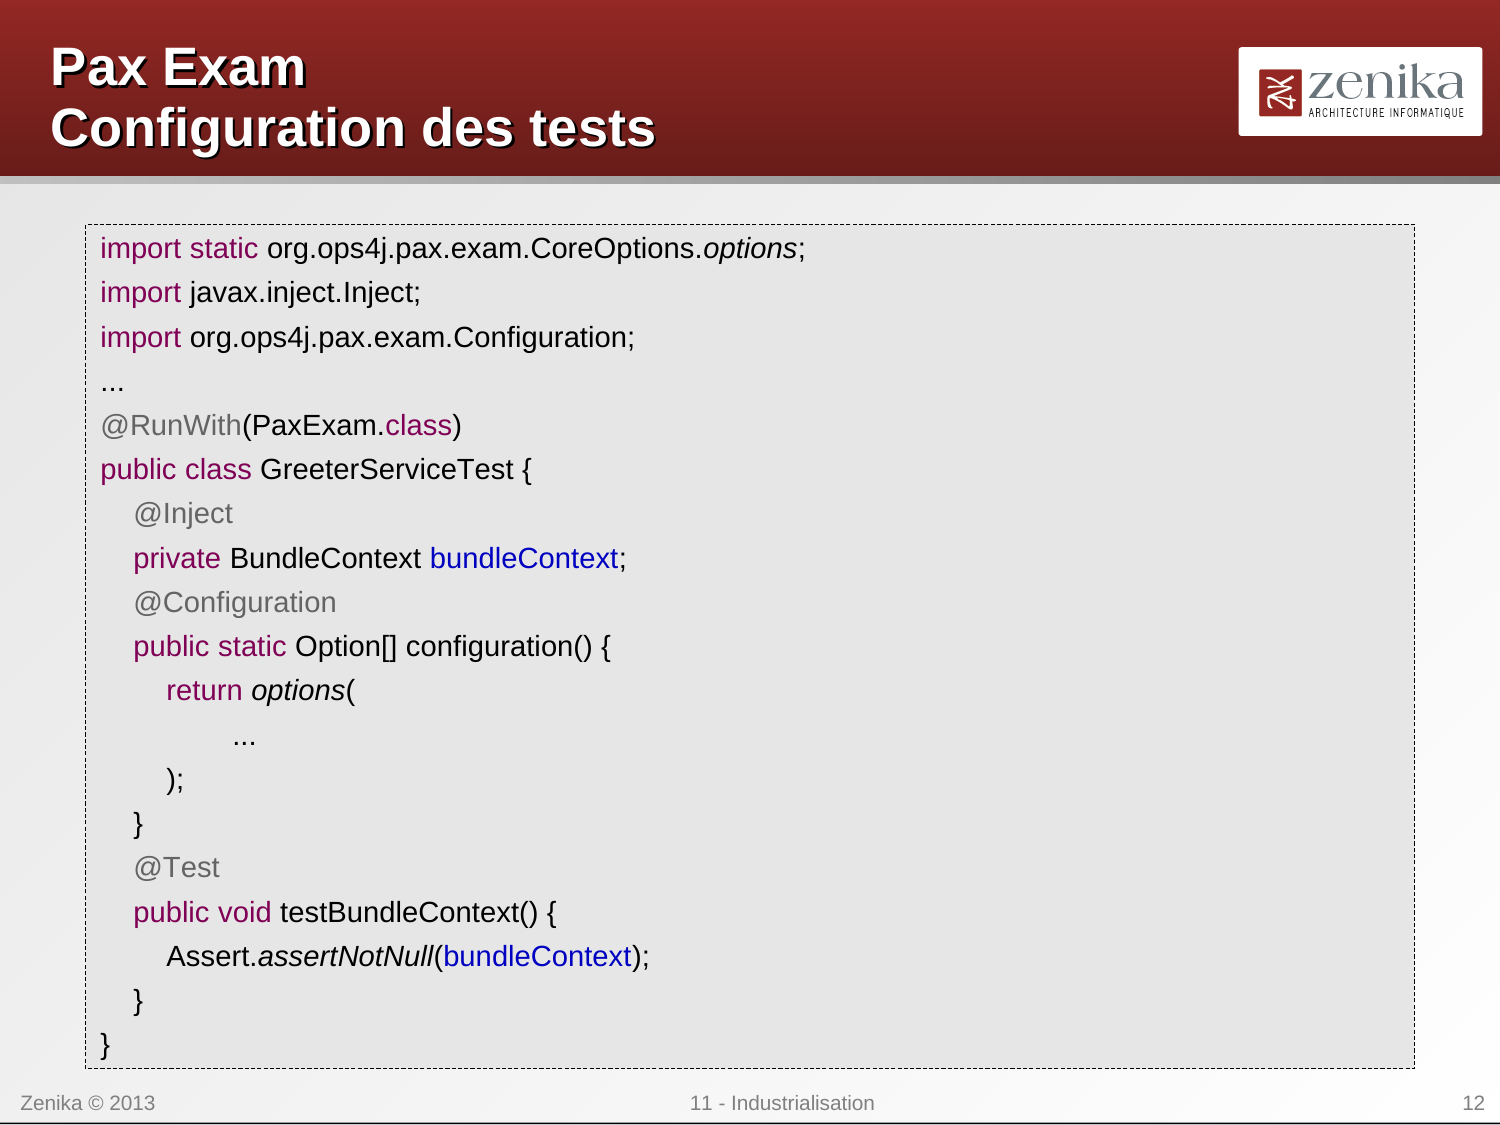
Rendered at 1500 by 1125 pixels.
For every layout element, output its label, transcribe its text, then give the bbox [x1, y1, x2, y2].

list import static org.ops4j.pax.exam.CoreOptions.options; import javax.inject.Inject; import org.ops4j.pax.exam.Configuration; ... @RunWith(PaxExam.class) public class GreeterServiceTest { @Inject private BundleContext bundleContext; @Configuration public static Option[] configuration() { return options( ... ); } @Test public void testBundleContext() { Assert.assertNotNull(bundleContext); } } [85, 224, 1415, 1069]
picture [1257, 58, 1464, 125]
title Pax Exam Configuration des tests [50, 15, 1206, 180]
